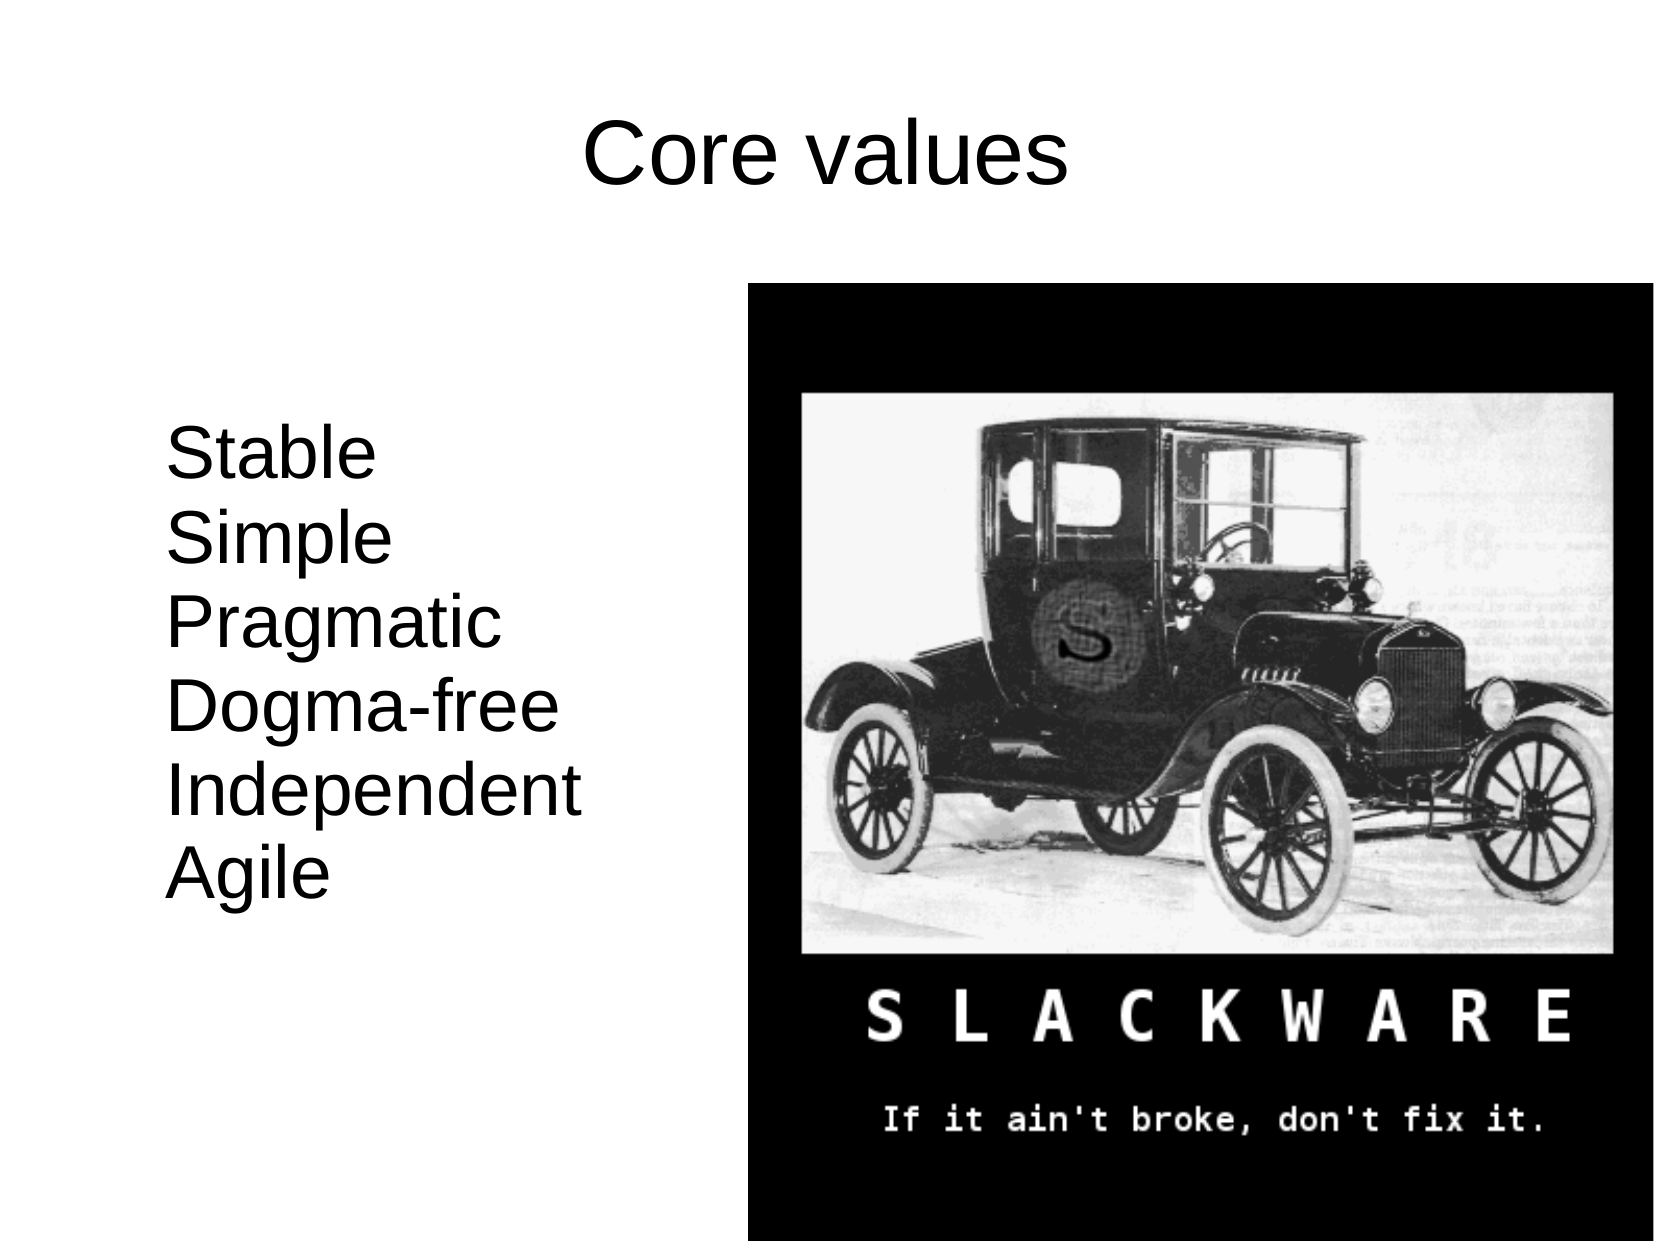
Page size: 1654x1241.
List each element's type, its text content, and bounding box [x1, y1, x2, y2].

picture [748, 283, 1654, 1241]
text_box Stable Simple Pragmatic Dogma-free Independent Agile [165, 283, 748, 1089]
title Core values [82, 49, 1571, 257]
